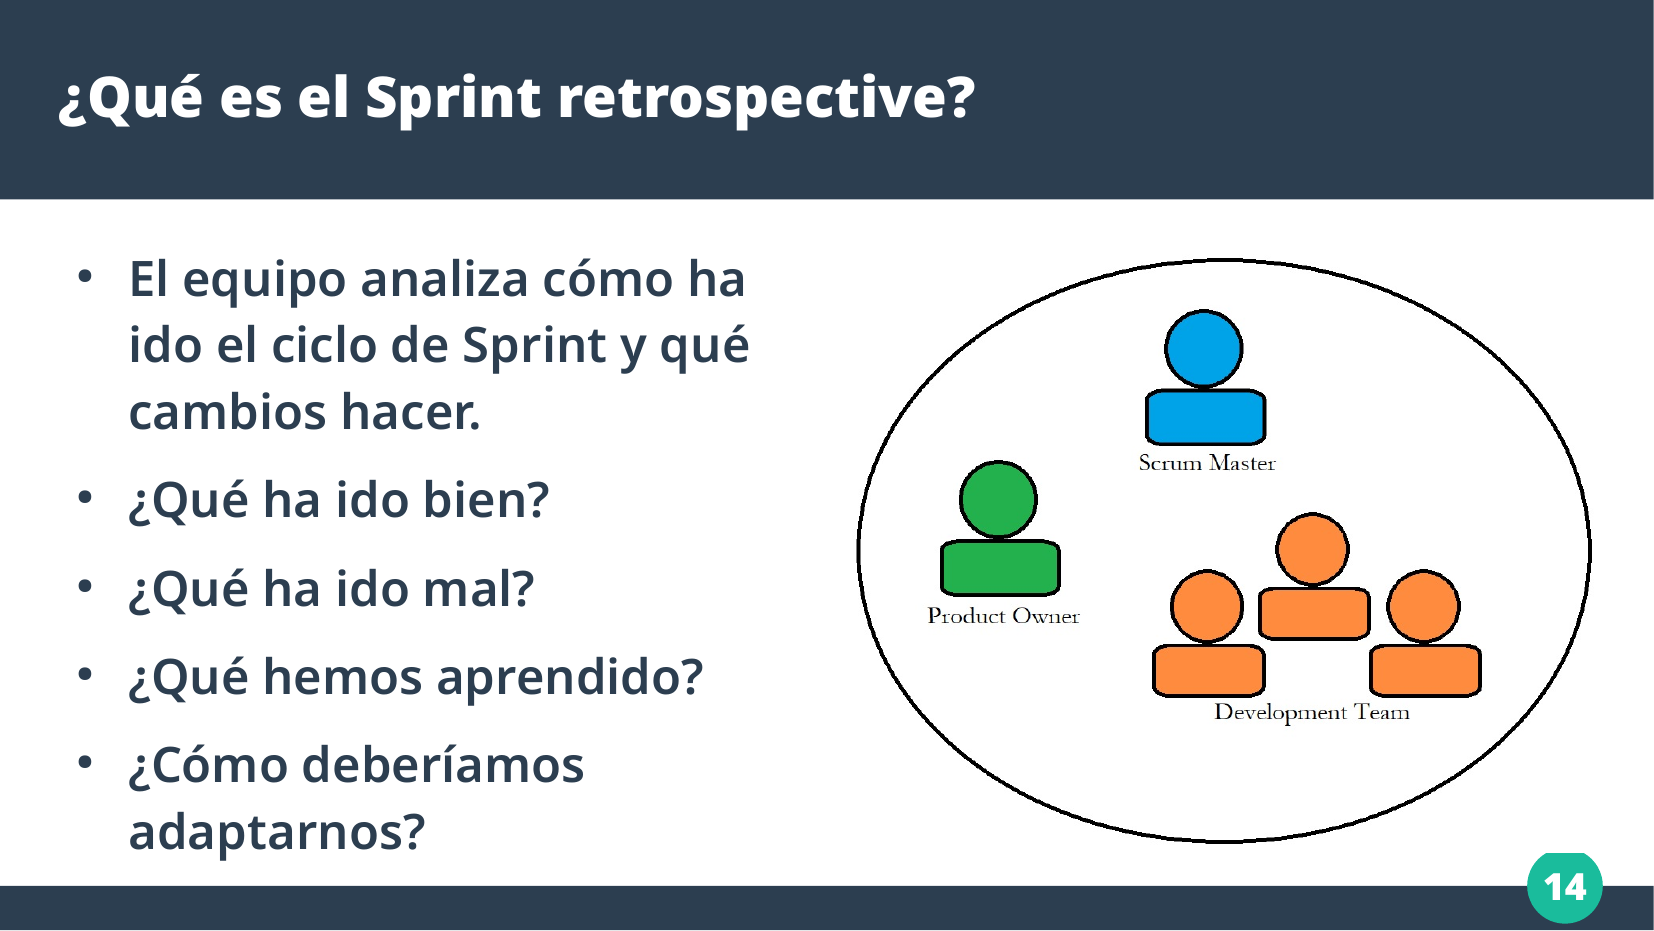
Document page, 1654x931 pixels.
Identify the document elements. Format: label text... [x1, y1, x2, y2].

title ¿Qué es el Sprint retrospective? [59, 37, 1595, 155]
list El equipo analiza cómo ha ido el ciclo de Sprint y qué cambios hacer. ¿Qué ha ido bien? ¿Qué ha ido mal? ¿Qué hemos aprendido? ¿Cómo deberíamos adaptarnos? [59, 243, 809, 864]
picture [845, 254, 1596, 853]
